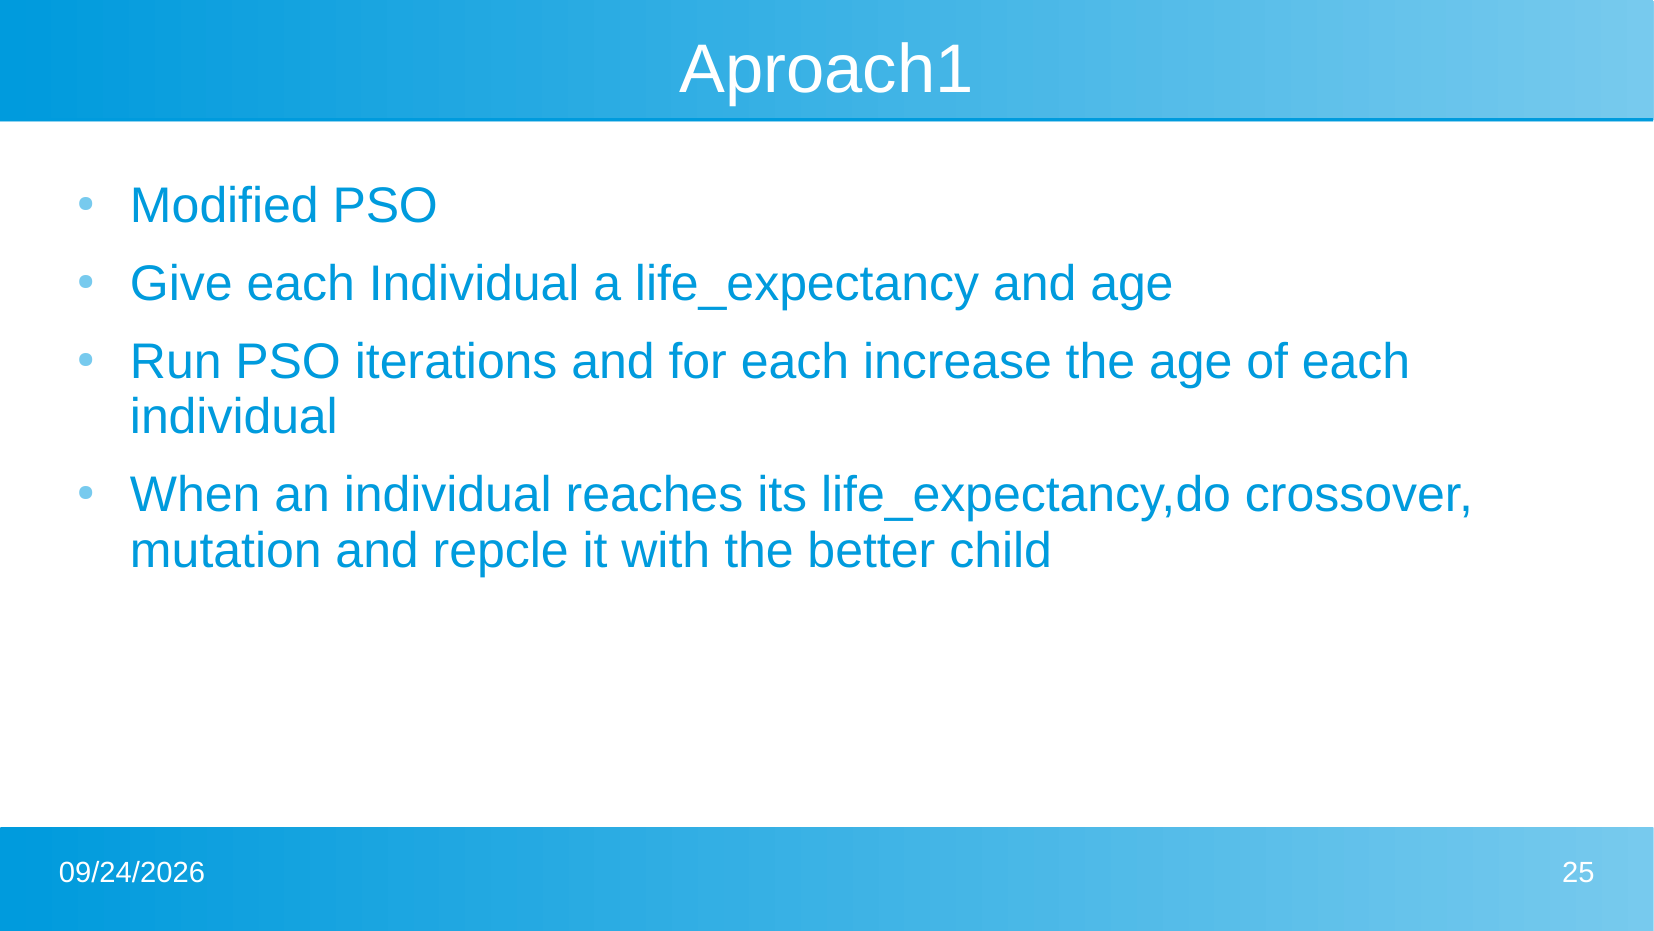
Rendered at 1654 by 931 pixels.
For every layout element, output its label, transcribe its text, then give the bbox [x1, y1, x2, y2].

title Aproach1 [59, 29, 1595, 108]
list Modified PSO Give each Individual a life_expectancy and age Run PSO iterations and for each increase the age of each individual When an individual reaches its life_expectancy,do crossover, mutation and repcle it with the better child [59, 177, 1595, 768]
